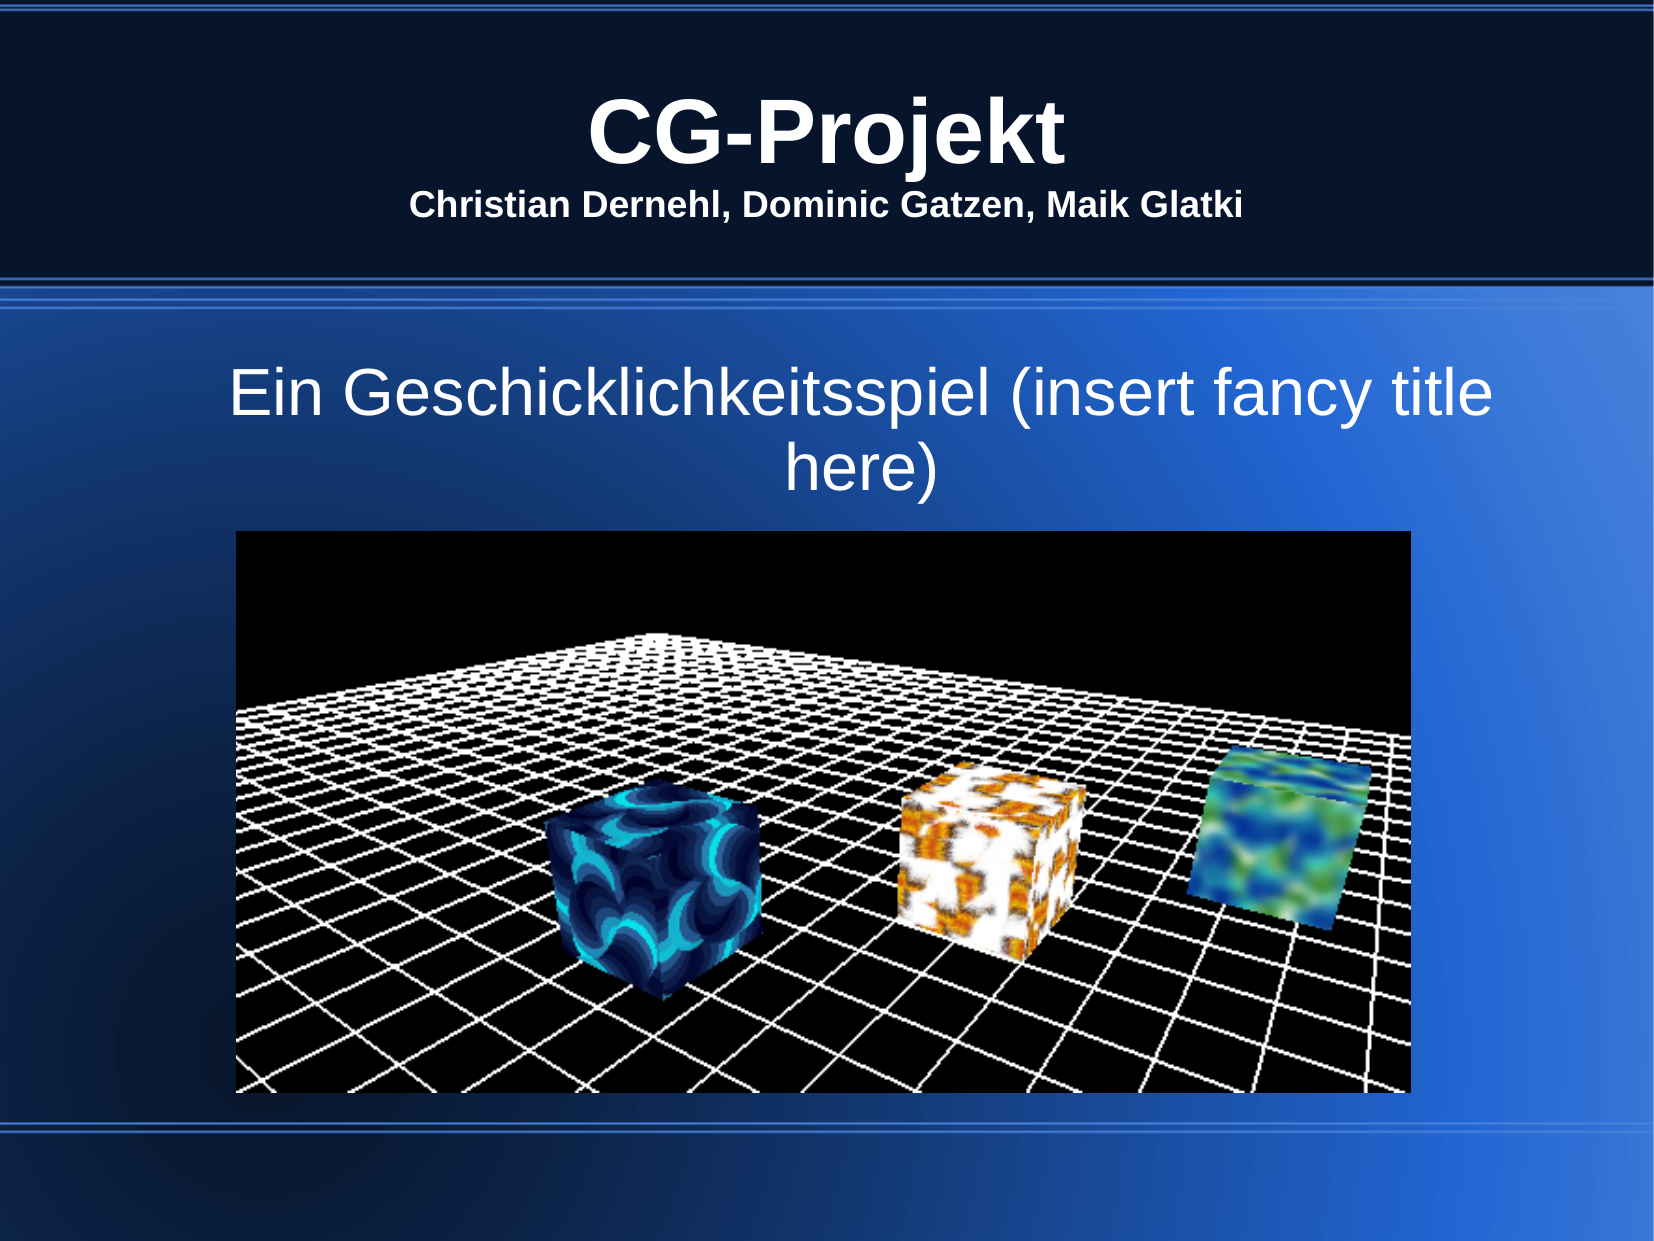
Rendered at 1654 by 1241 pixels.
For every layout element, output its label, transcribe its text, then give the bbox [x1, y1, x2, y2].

list Ein Geschicklichkeitsspiel (insert fancy title here) [82, 355, 1571, 1058]
picture [0, 0, 1654, 1241]
title CG-Projekt Christian Dernehl, Dominic Gatzen, Maik Glatki [82, 49, 1571, 257]
